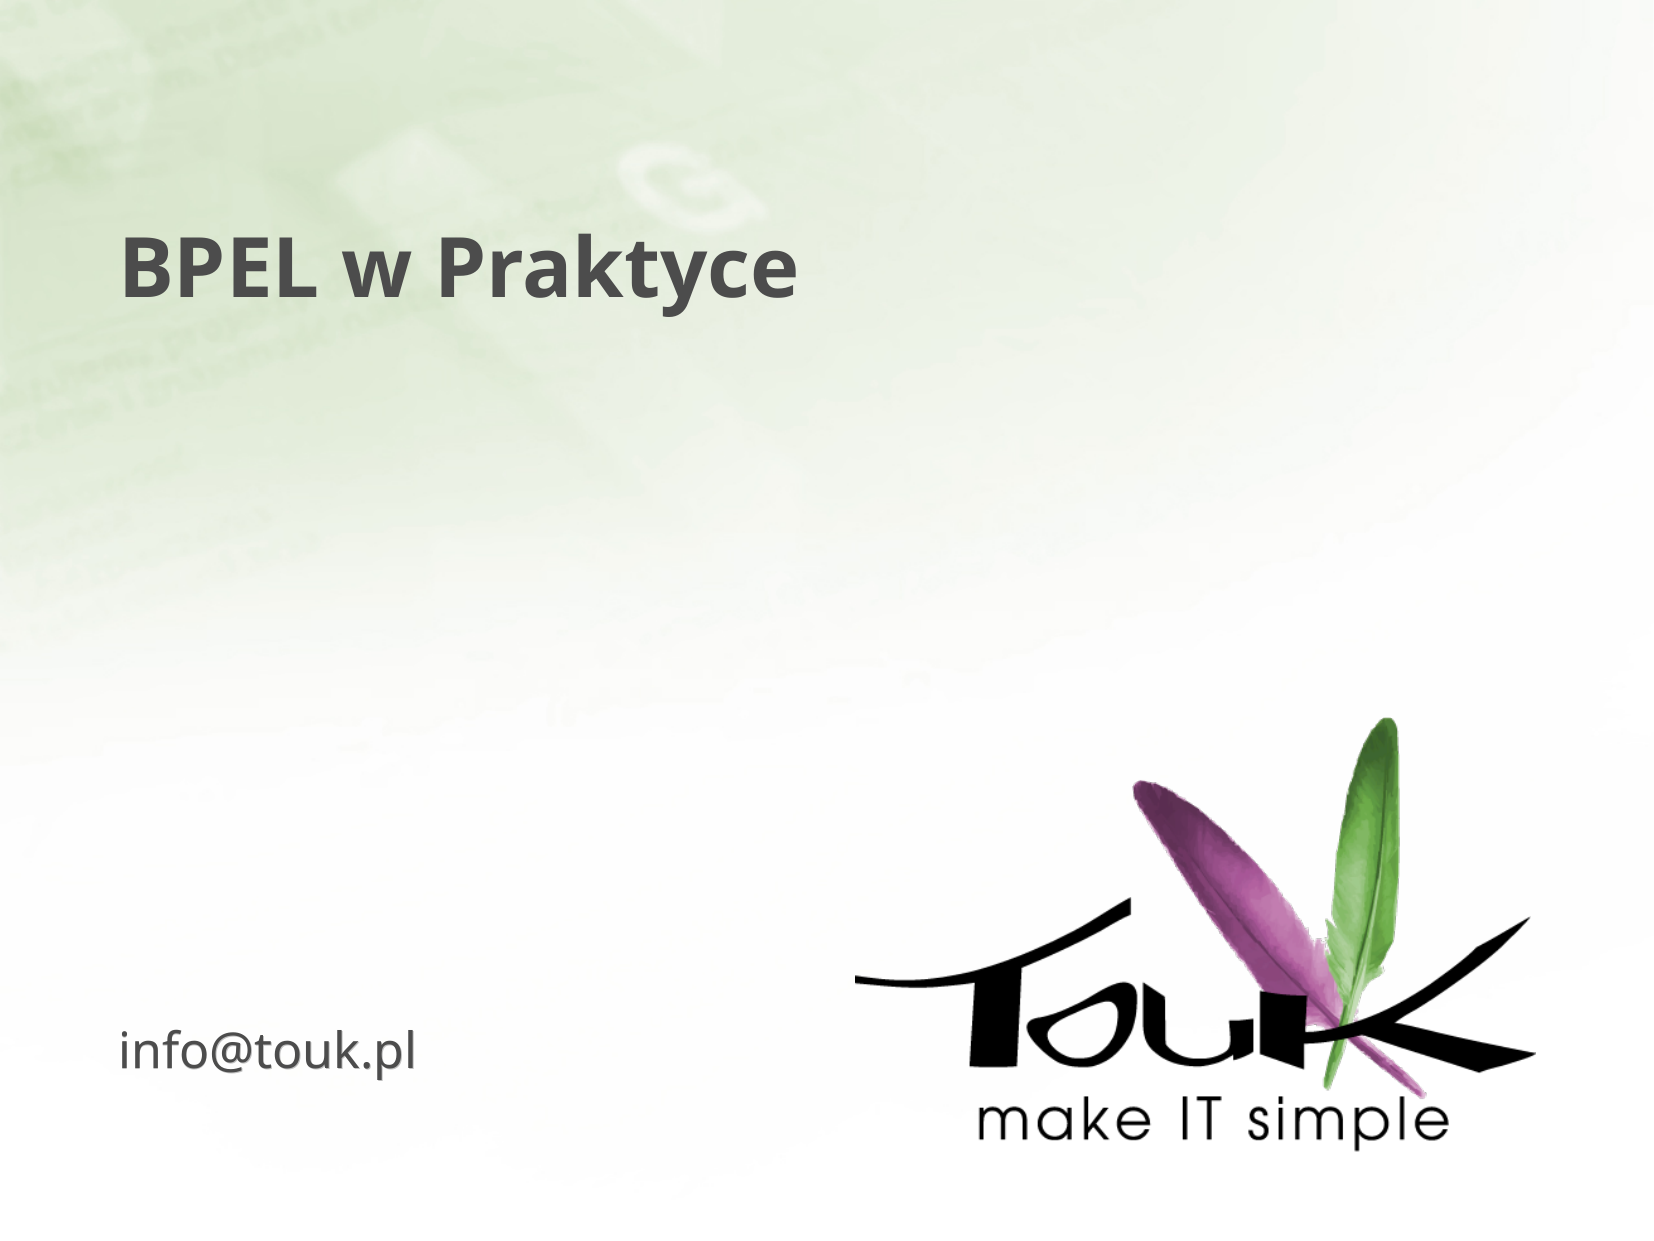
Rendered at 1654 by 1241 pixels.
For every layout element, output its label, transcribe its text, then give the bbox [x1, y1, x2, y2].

picture [0, 0, 1654, 1241]
subtitle info@touk.pl [118, 442, 1536, 1152]
title BPEL w Praktyce [118, 118, 1536, 414]
